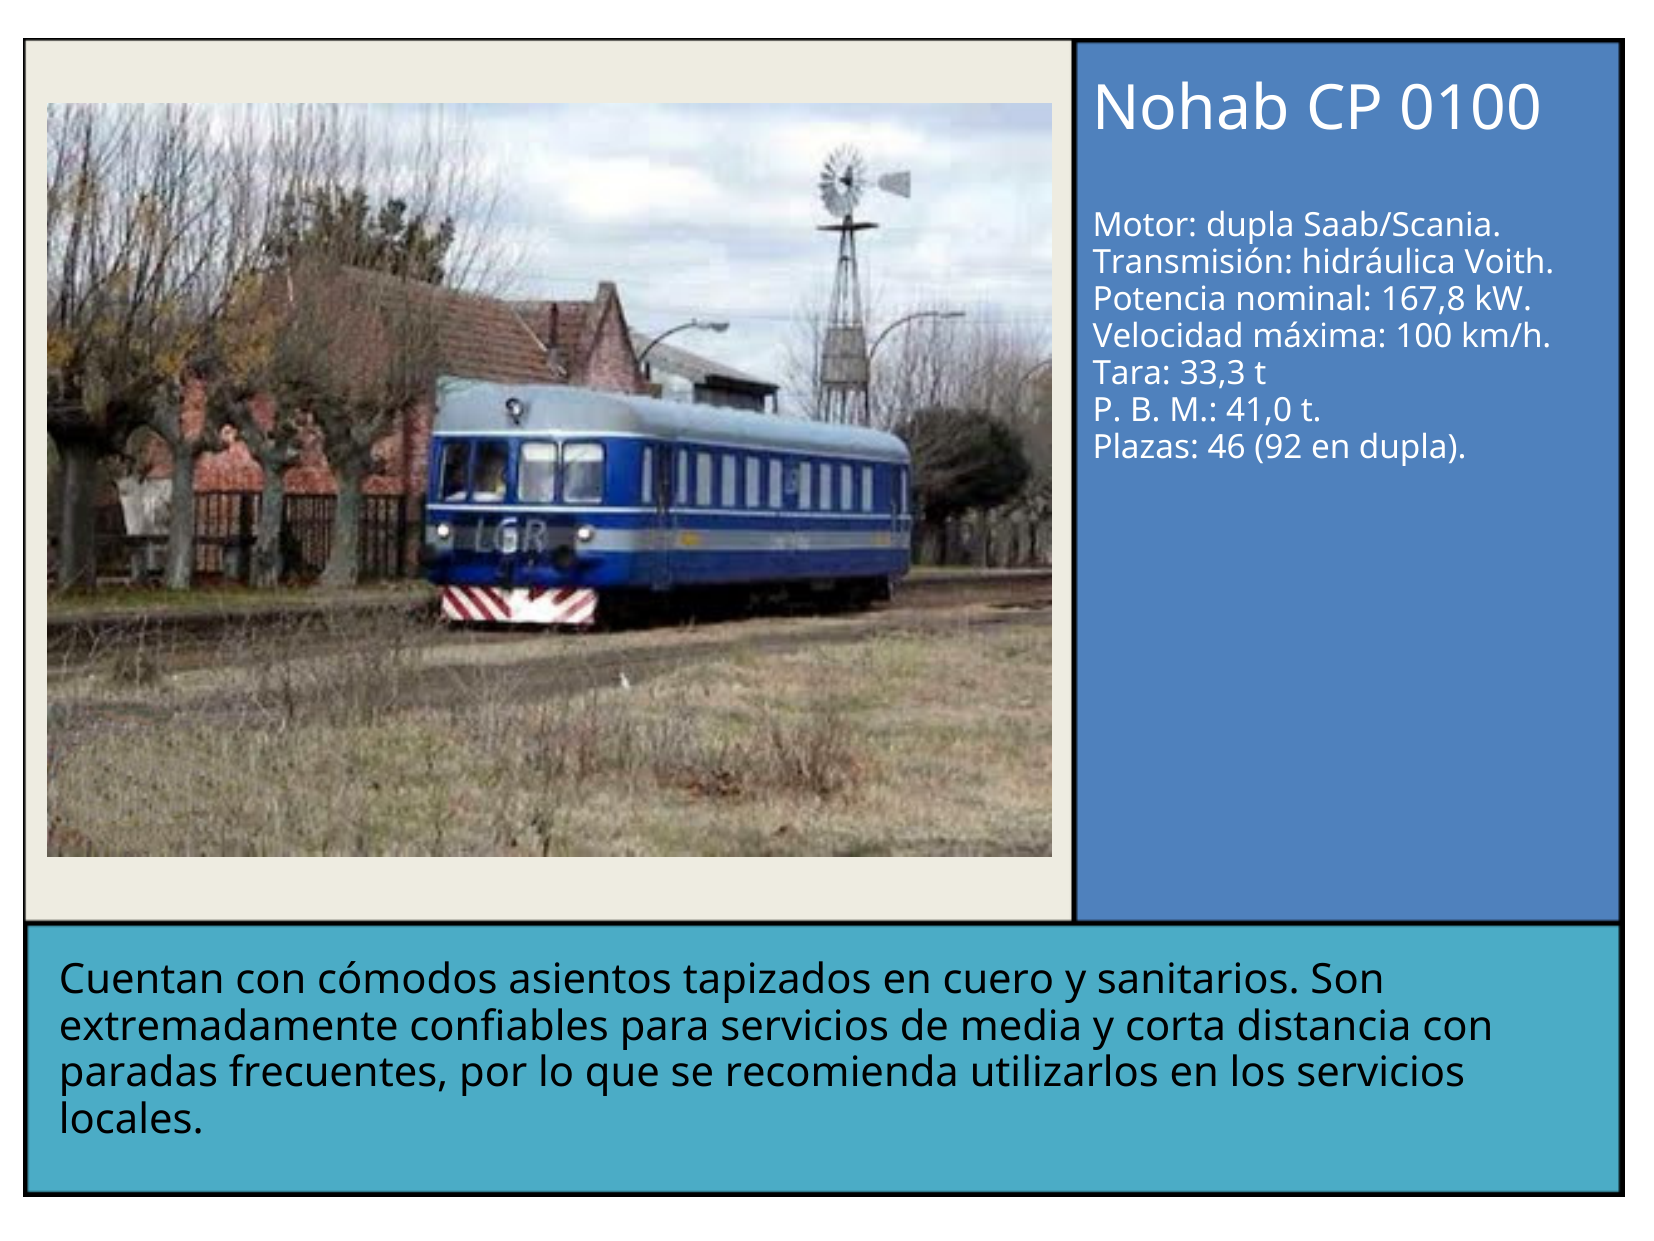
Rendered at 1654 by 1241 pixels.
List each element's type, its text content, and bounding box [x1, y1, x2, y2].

text_box Nohab CP 0100 [1092, 73, 1565, 180]
text_box Motor: dupla Saab/Scania. Transmisión: hidráulica Voith. Potencia nominal: 167,8 kW. Velocidad máxima: 100 km/h. Tara: 33,3 t P. B. M.: 41,0 t. Plazas: 46 (92 en dupla). [1092, 206, 1565, 718]
text_box Cuentan con cómodos asientos tapizados en cuero y sanitarios. Son extremadamente confiables para servicios de media y corta distancia con paradas frecuentes, por lo que se recomienda utilizarlos en los servicios locales. [59, 956, 1583, 1158]
picture [23, 38, 1630, 1202]
